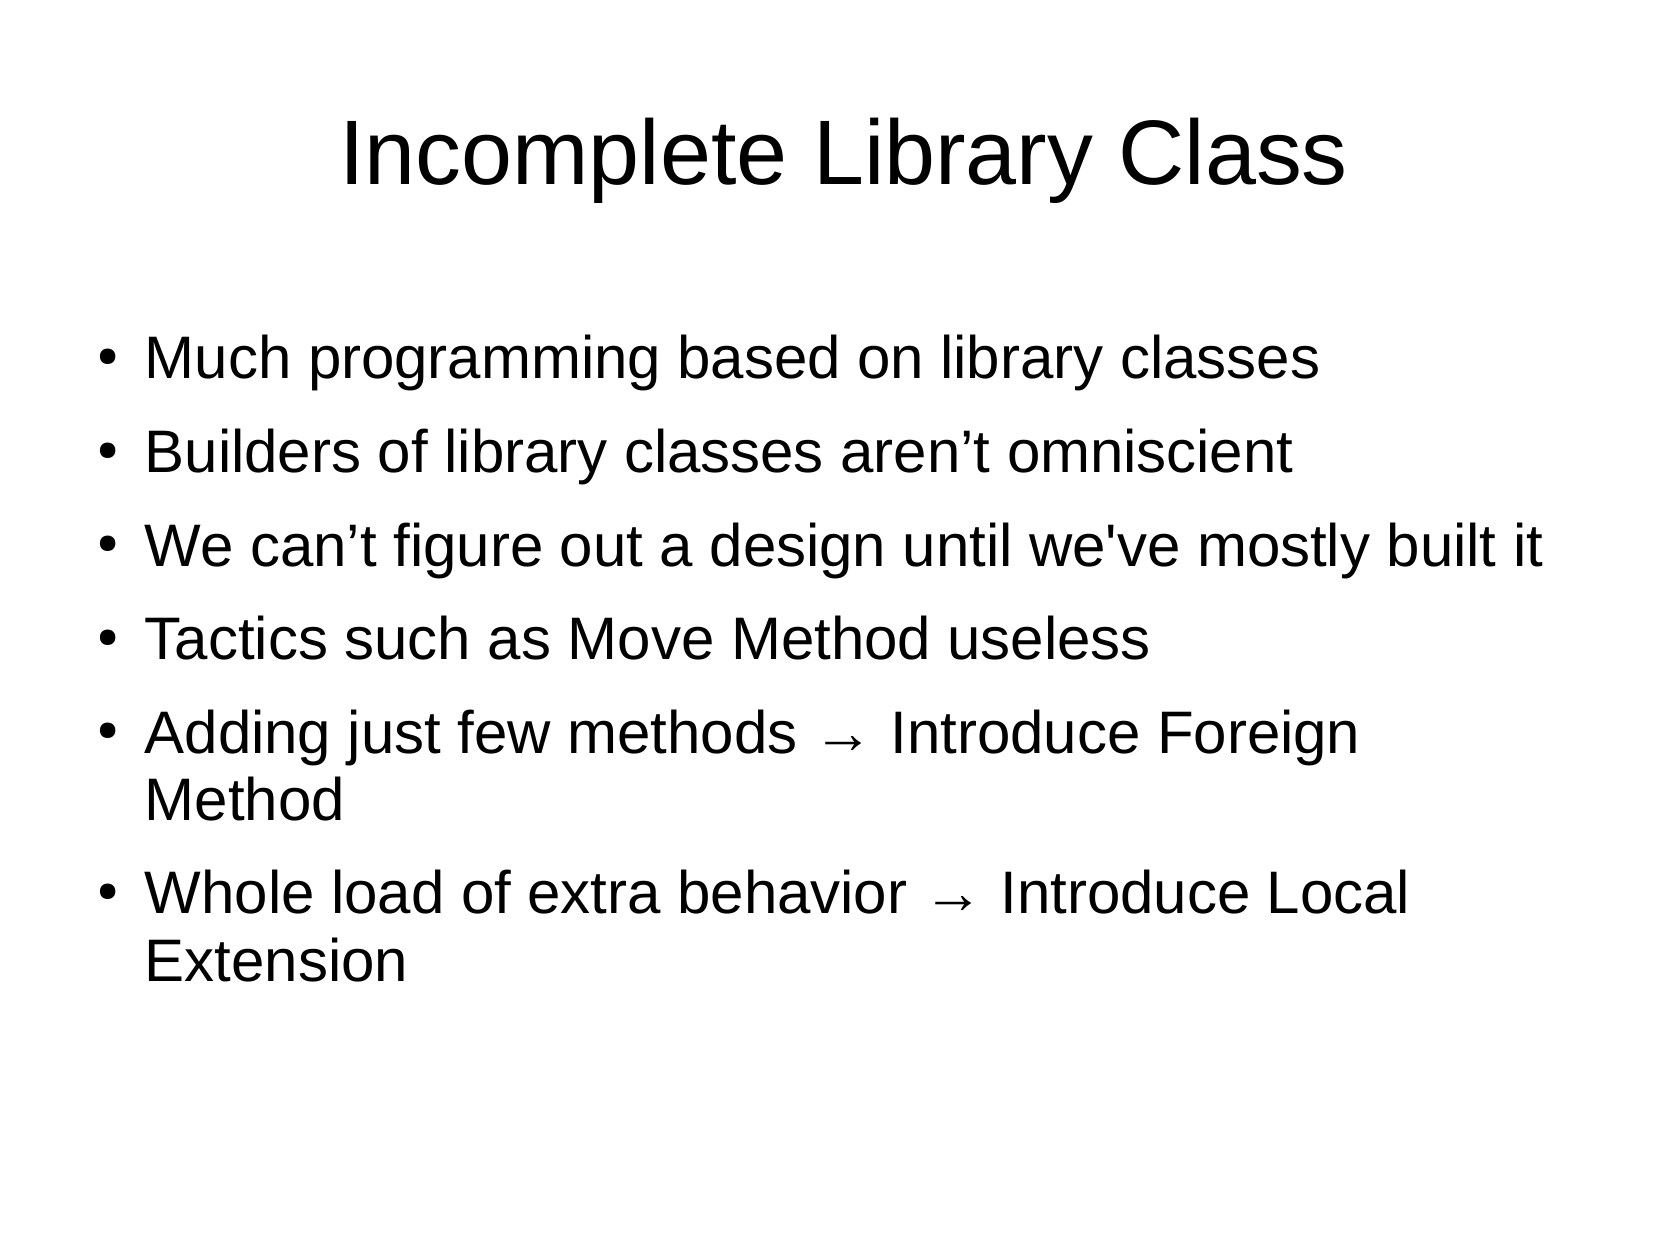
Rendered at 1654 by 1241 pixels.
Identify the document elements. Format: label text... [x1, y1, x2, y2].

list Much programming based on library classes Builders of library classes aren’t omniscient We can’t figure out a design until we've mostly built it Tactics such as Move Method useless Adding just few methods → Introduce Foreign Method Whole load of extra behavior → Introduce Local Extension [81, 324, 1570, 1044]
title Incomplete Library Class [82, 49, 1571, 257]
